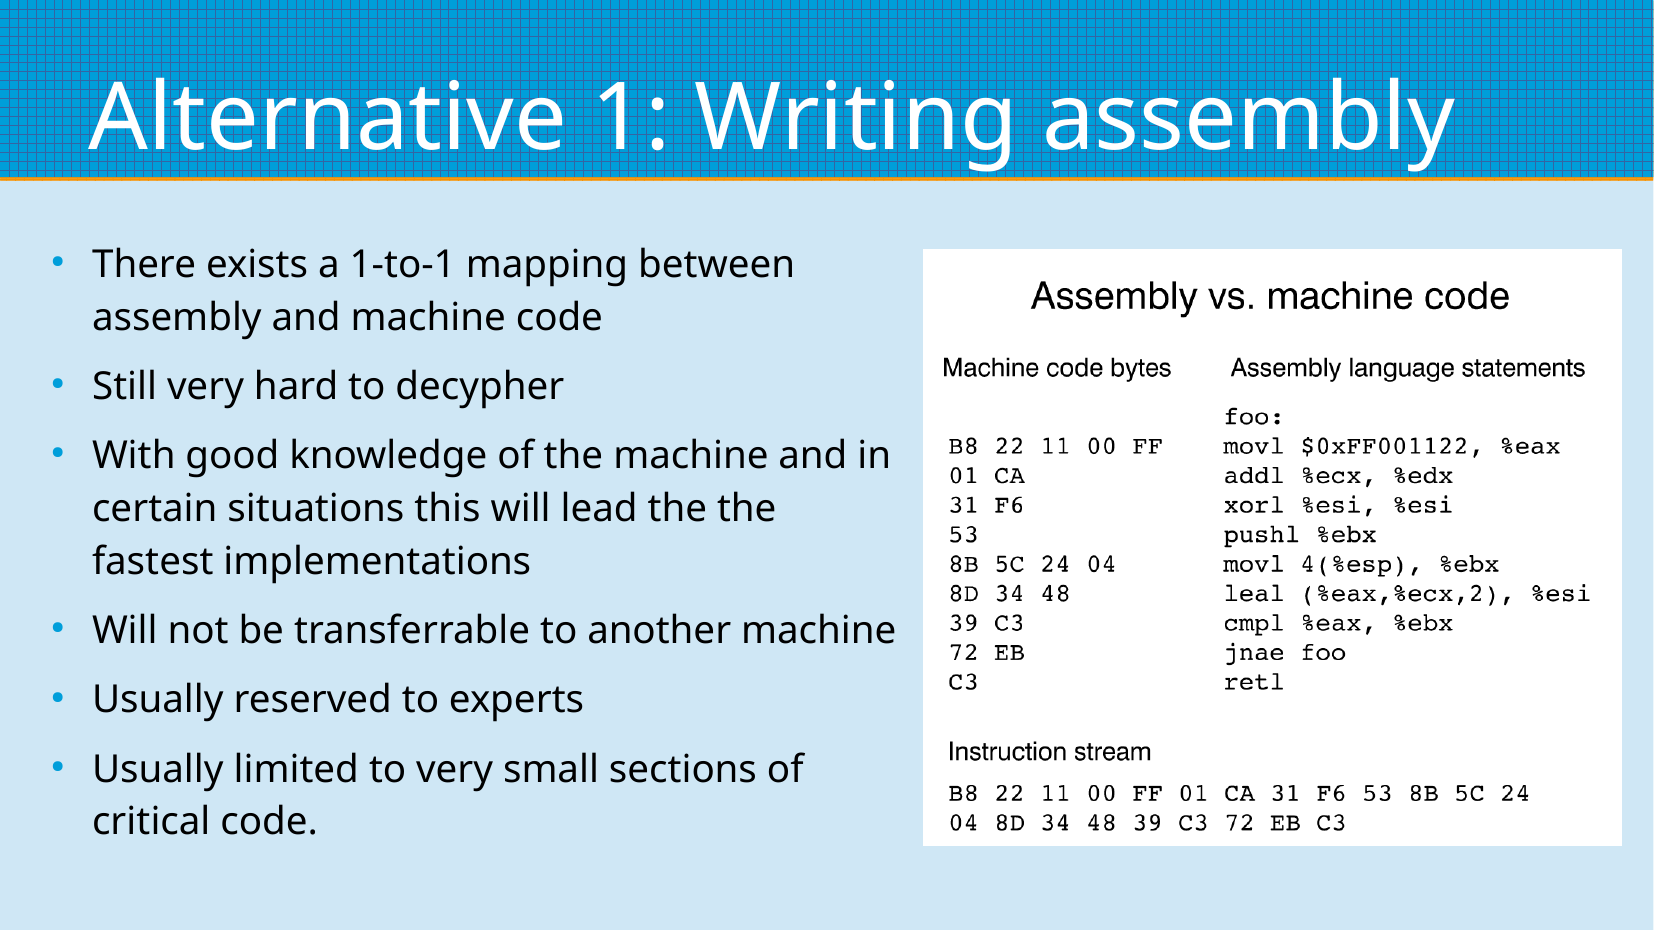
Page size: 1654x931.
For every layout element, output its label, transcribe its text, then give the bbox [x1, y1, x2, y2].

title Alternative 1: Writing assembly [88, 14, 1565, 178]
picture [923, 249, 1622, 846]
list There exists a 1-to-1 mapping between assembly and machine code Still very hard to decypher With good knowledge of the machine and in certain situations this will lead the the fastest implementations Will not be transferrable to another machine Usually reserved to experts Usually limited to very small sections of critical code. [37, 236, 901, 901]
